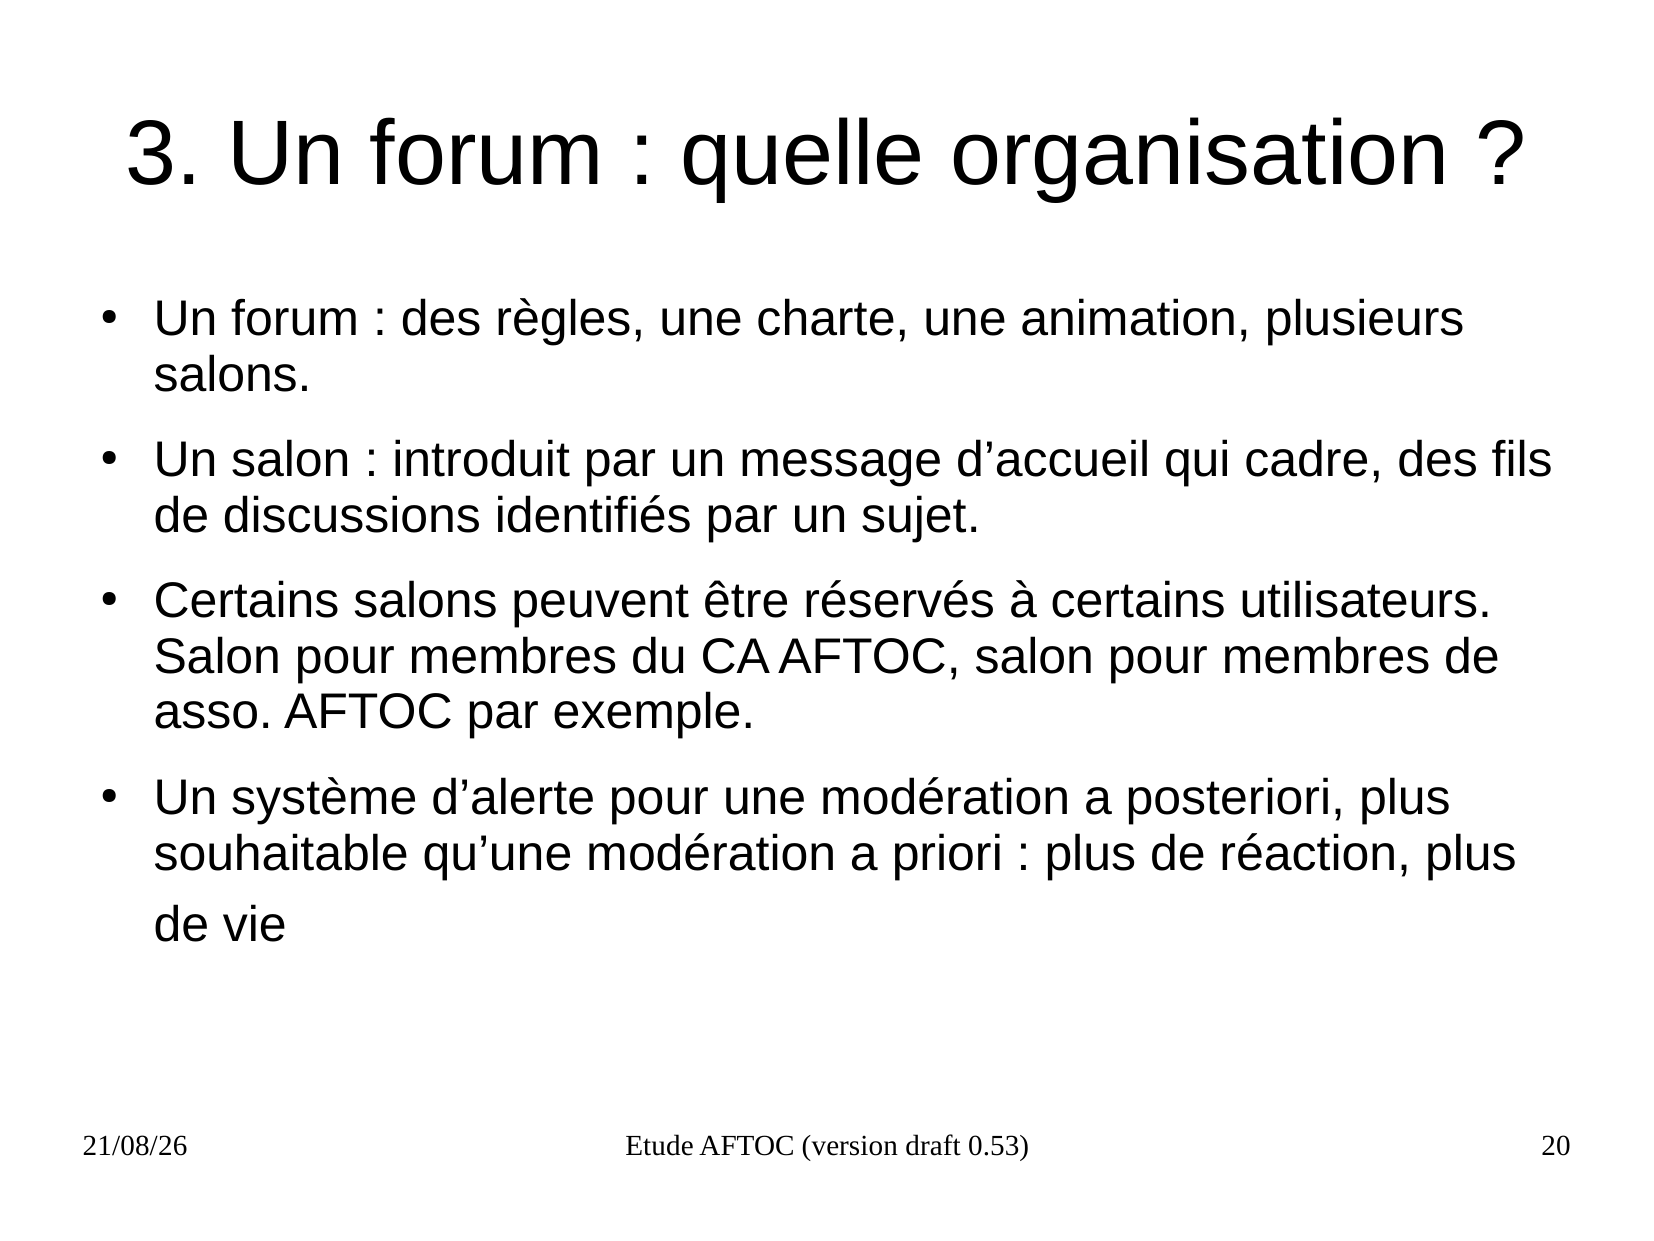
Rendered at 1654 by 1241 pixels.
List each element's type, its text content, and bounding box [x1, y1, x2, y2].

title 3. Un forum : quelle organisation ? [82, 49, 1571, 257]
list Un forum : des règles, une charte, une animation, plusieurs salons. Un salon : introduit par un message d’accueil qui cadre, des fils de discussions identifiés par un sujet. Certains salons peuvent être réservés à certains utilisateurs. Salon pour membres du CA AFTOC, salon pour membres de asso. AFTOC par exemple. Un système d’alerte pour une modération a posteriori, plus souhaitable qu’une modération a priori : plus de réaction, plus de vie [82, 290, 1571, 1010]
